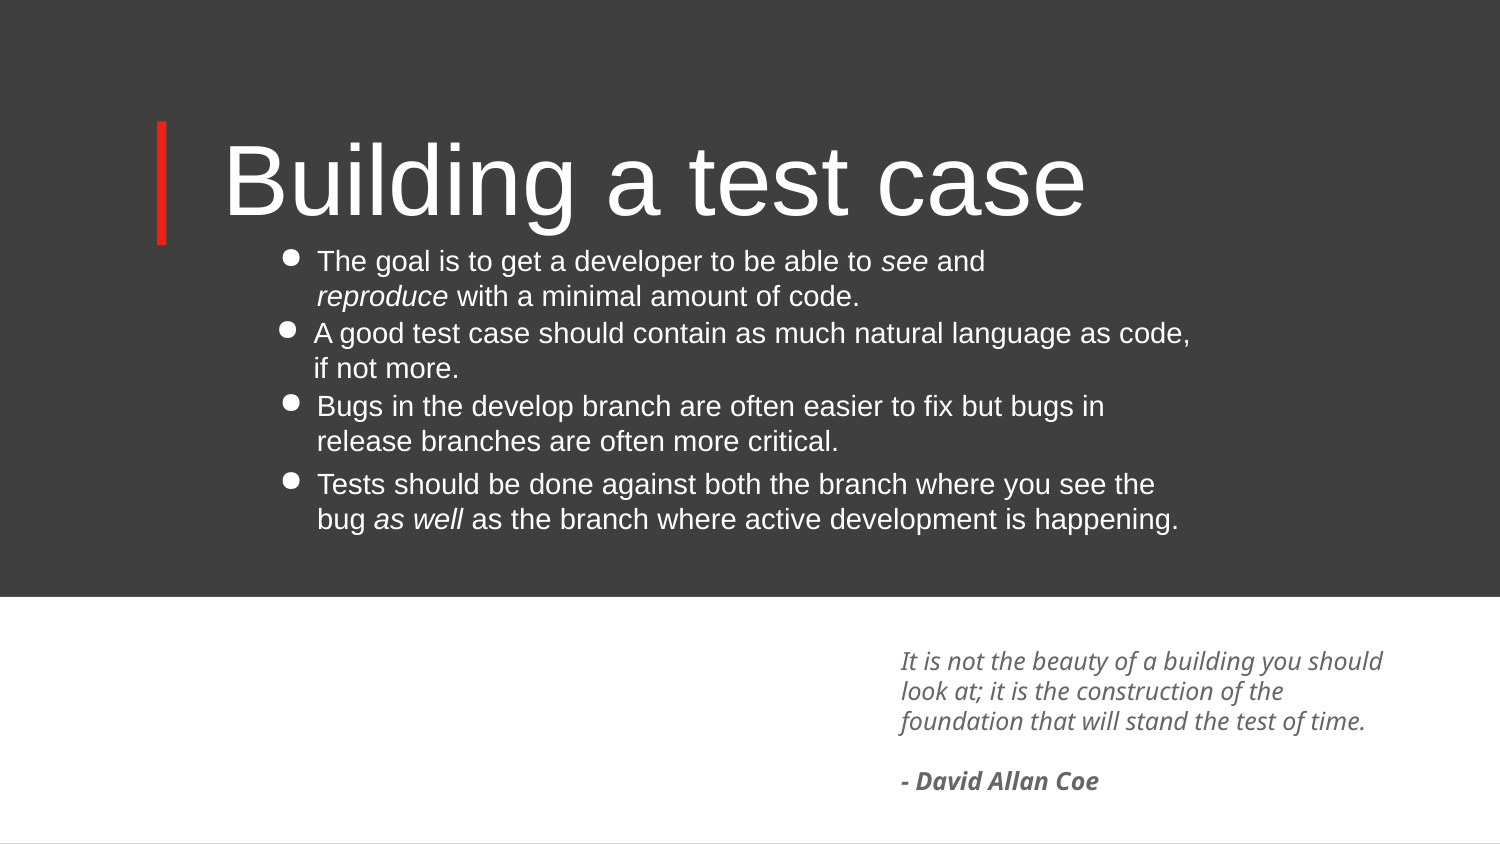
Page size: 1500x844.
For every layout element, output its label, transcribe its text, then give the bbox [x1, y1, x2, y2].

text_box Bugs in the develop branch are often easier to fix but bugs in release branches are often more critical. [226, 379, 1134, 465]
text_box A good test case should contain as much natural language as code, if not more. [223, 299, 1222, 366]
text_box The goal is to get a developer to be able to see and reproduce with a minimal amount of code. [227, 227, 1073, 319]
text_box Tests should be done against both the branch where you see the bug as well as the branch where active development is happening. [227, 450, 1200, 574]
text_box It is not the beauty of a building you should look at; it is the construction of the foundation that will stand the test of time. - David Allan Coe [885, 630, 1420, 790]
title Building a test case [207, 108, 1238, 547]
